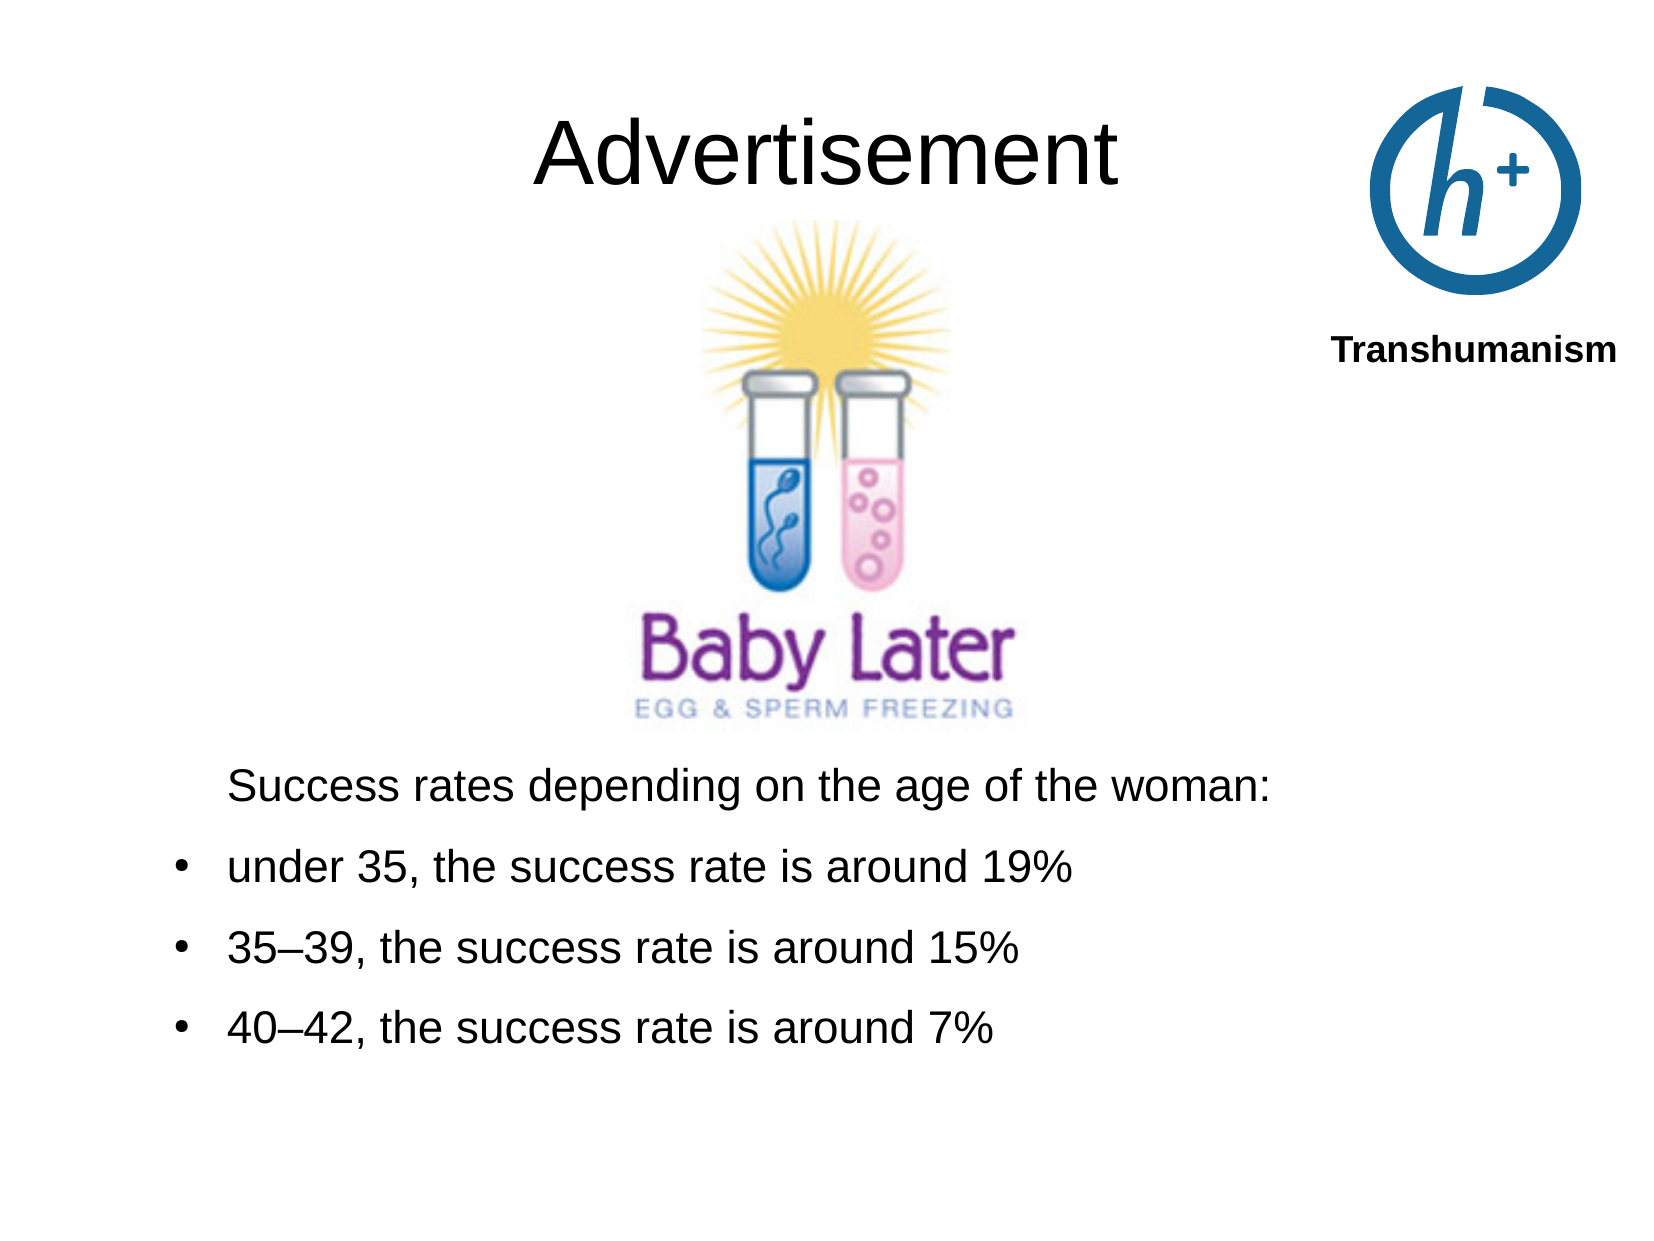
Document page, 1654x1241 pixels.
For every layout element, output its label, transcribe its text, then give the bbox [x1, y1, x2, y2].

title Advertisement [82, 49, 1571, 257]
list Success rates depending on the age of the woman: under 35, the success rate is around 19% 35–39, the success rate is around 15% 40–42, the success rate is around 7% [155, 760, 1431, 1121]
picture [626, 220, 1027, 732]
text_box Transhumanism [1301, 321, 1647, 379]
picture [1362, 78, 1588, 304]
